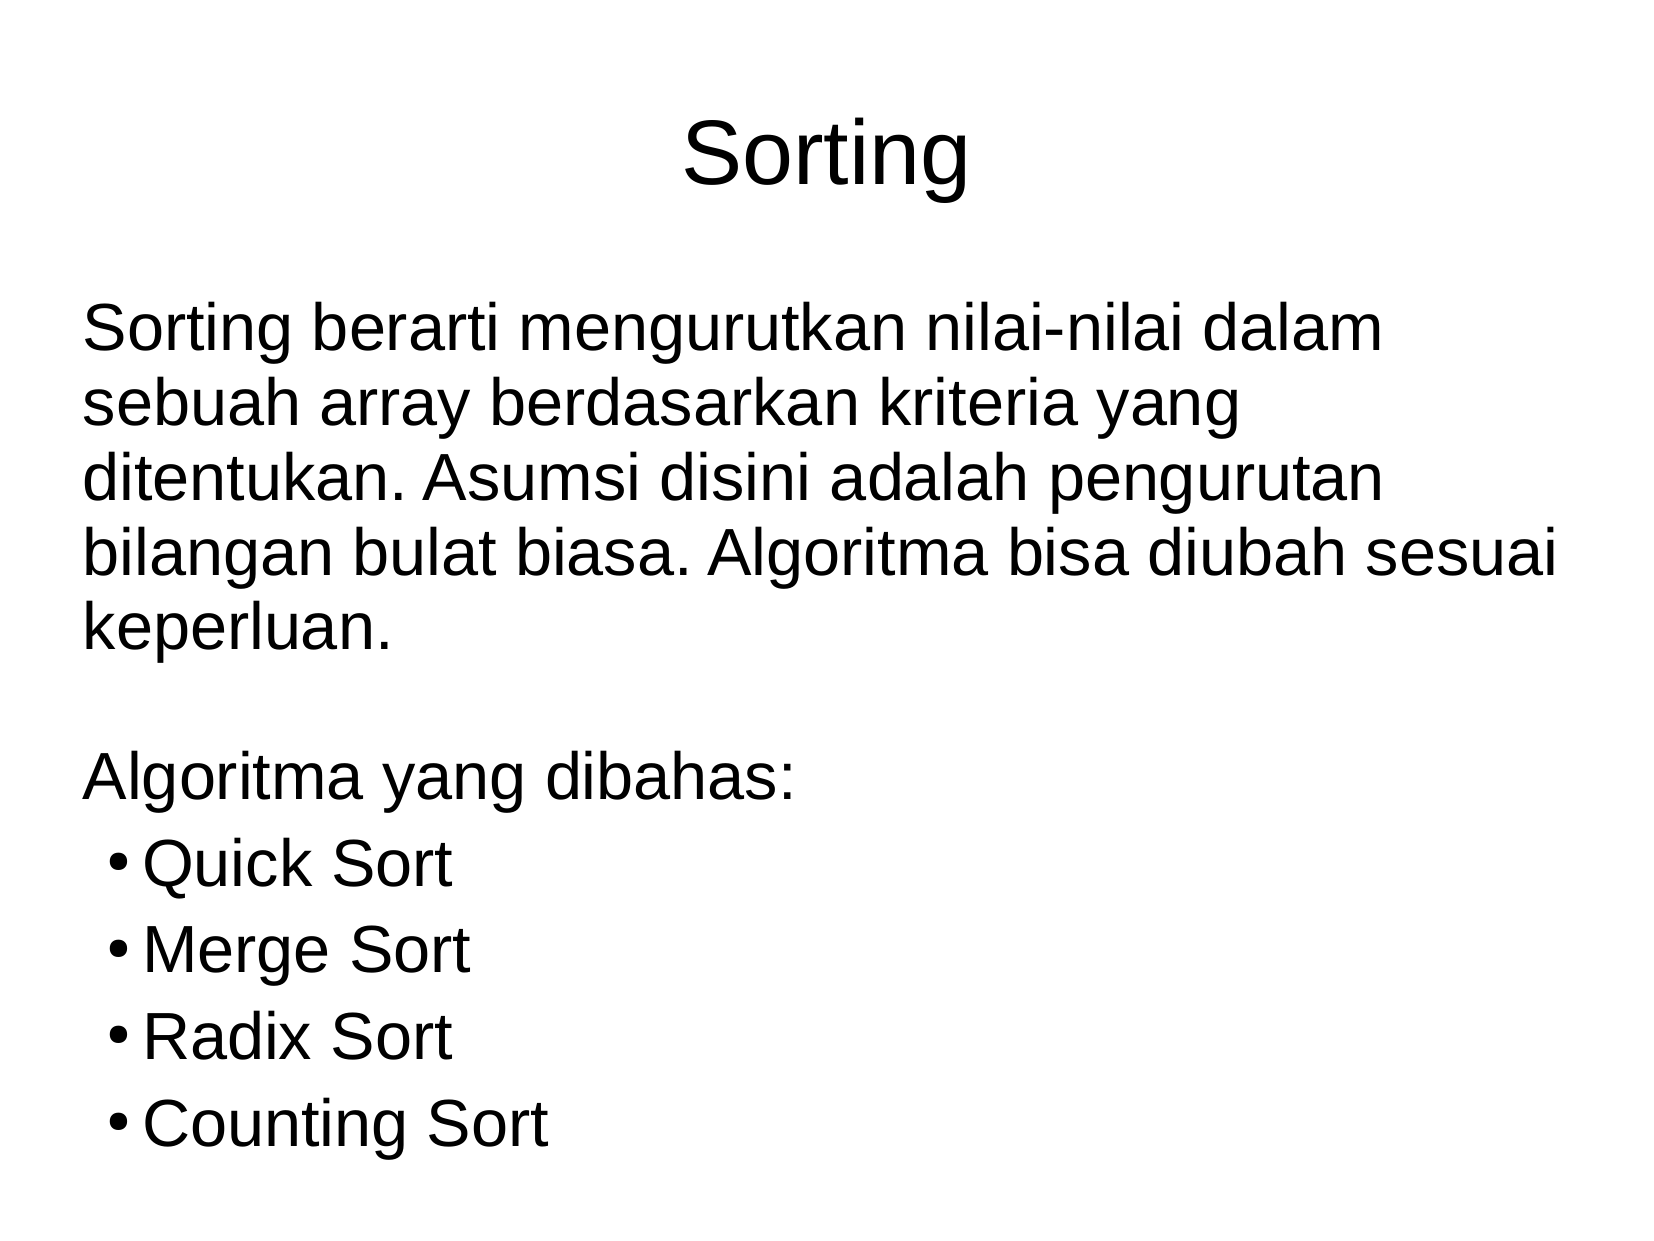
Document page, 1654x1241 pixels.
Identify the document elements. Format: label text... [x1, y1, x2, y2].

title Sorting [82, 49, 1571, 257]
subtitle Sorting berarti mengurutkan nilai-nilai dalam sebuah array berdasarkan kriteria yang ditentukan. Asumsi disini adalah pengurutan bilangan bulat biasa. Algoritma bisa diubah sesuai keperluan. Algoritma yang dibahas: Quick Sort Merge Sort Radix Sort Counting Sort [82, 290, 1571, 1162]
